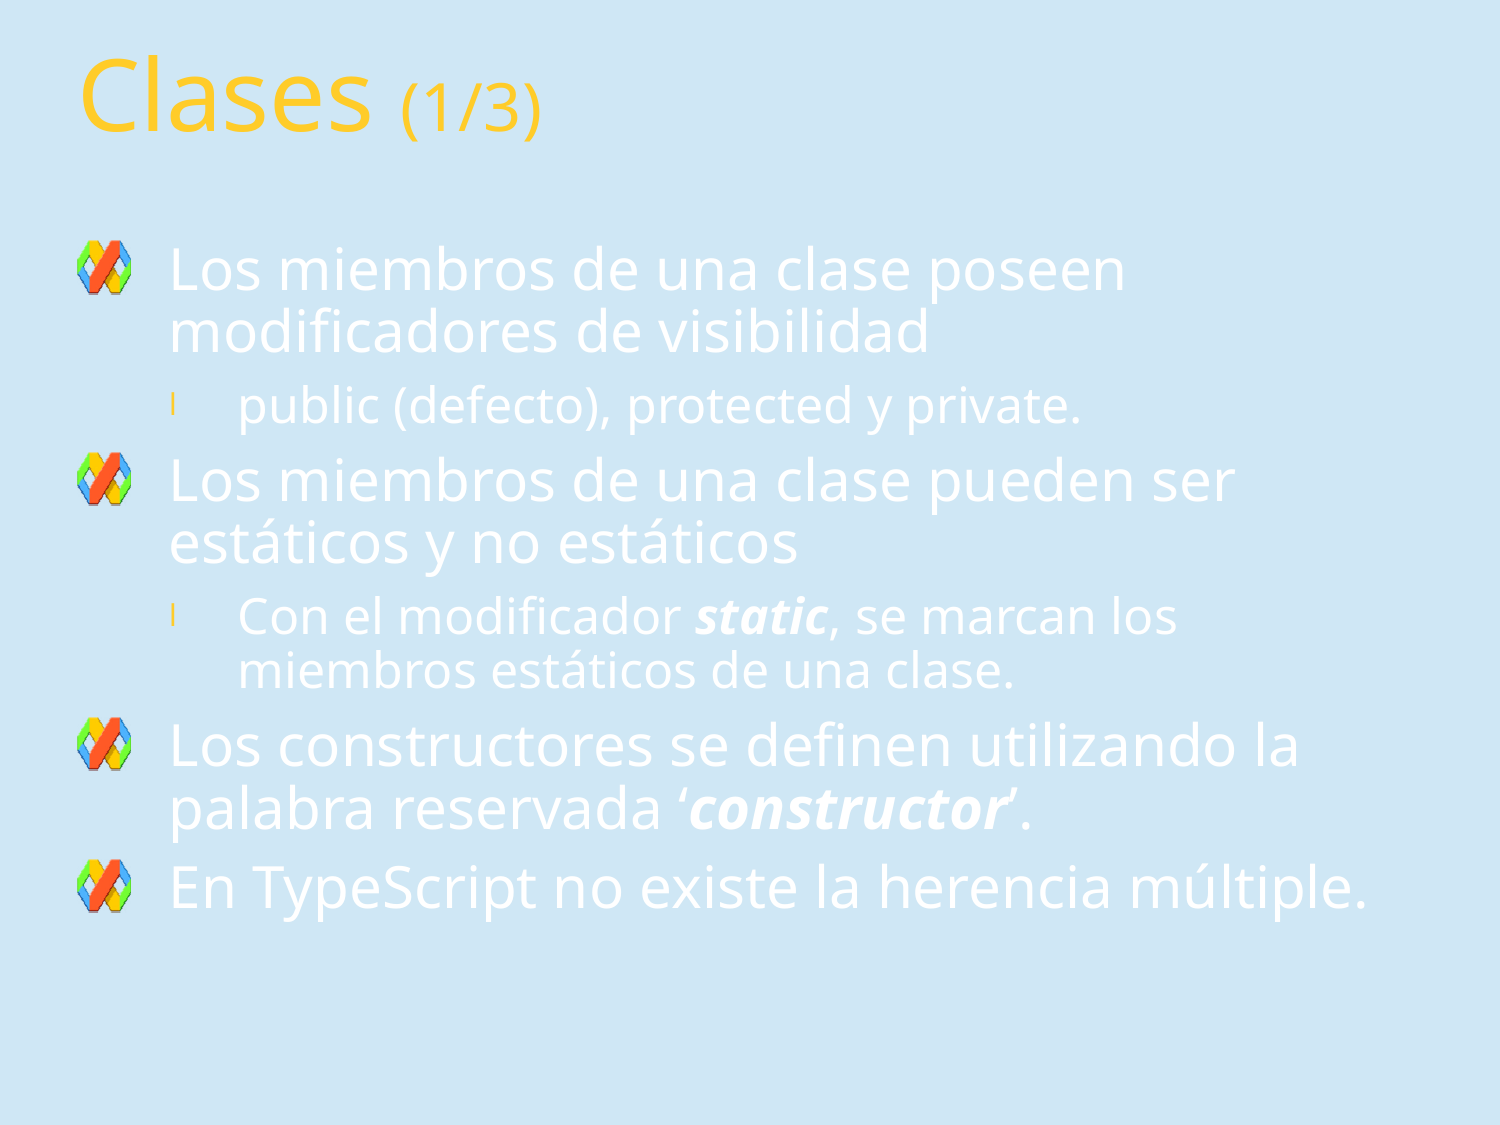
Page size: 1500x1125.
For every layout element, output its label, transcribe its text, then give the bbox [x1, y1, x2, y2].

list Los miembros de una clase poseen modificadores de visibilidad public (defecto), protected y private. Los miembros de una clase pueden ser estáticos y no estáticos Con el modificador static, se marcan los miembros estáticos de una clase. Los constructores se definen utilizando la palabra reservada ‘constructor’. En TypeScript no existe la herencia múltiple. [62, 232, 1439, 940]
title Clases (1/3) [62, 37, 1440, 161]
